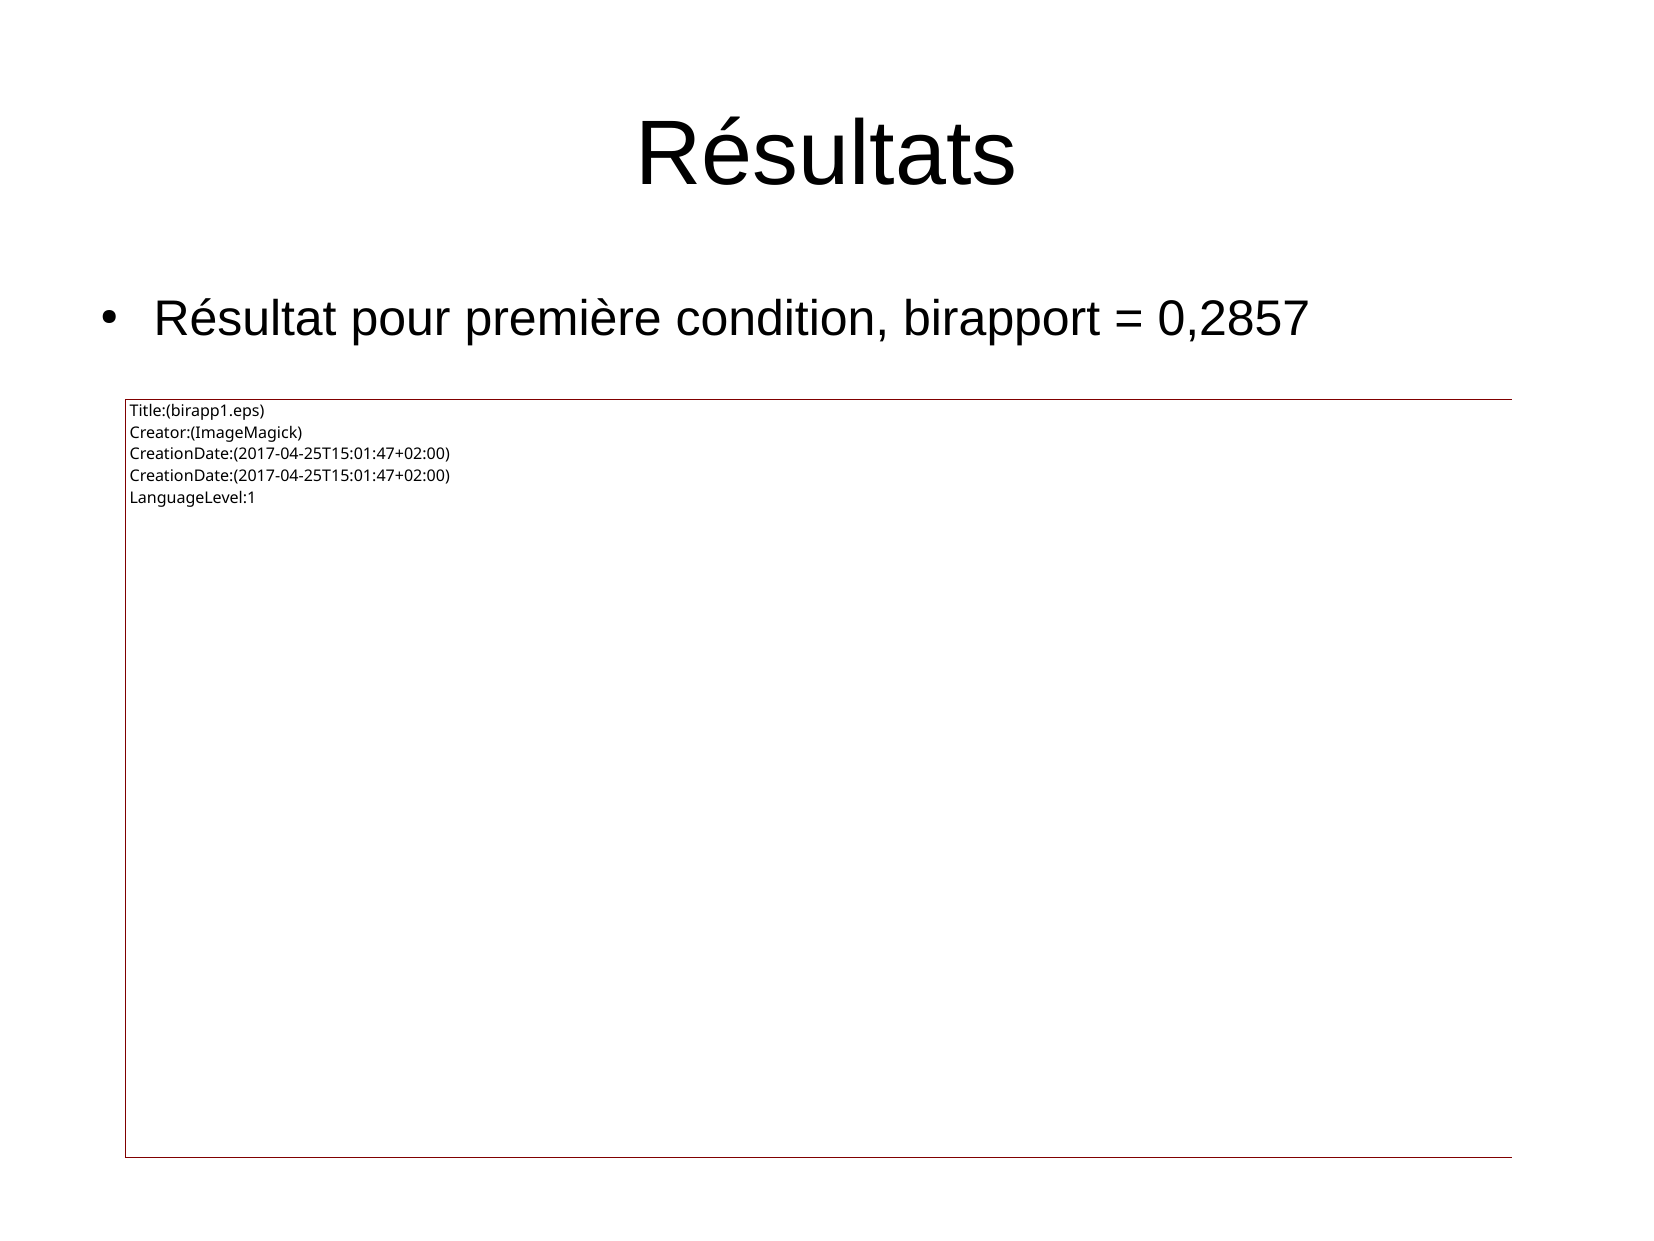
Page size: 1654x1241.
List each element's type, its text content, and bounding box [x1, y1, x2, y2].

title Résultats [82, 49, 1571, 257]
picture [124, 398, 1512, 1158]
list Résultat pour première condition, birapport = 0,2857 [82, 290, 1571, 1010]
